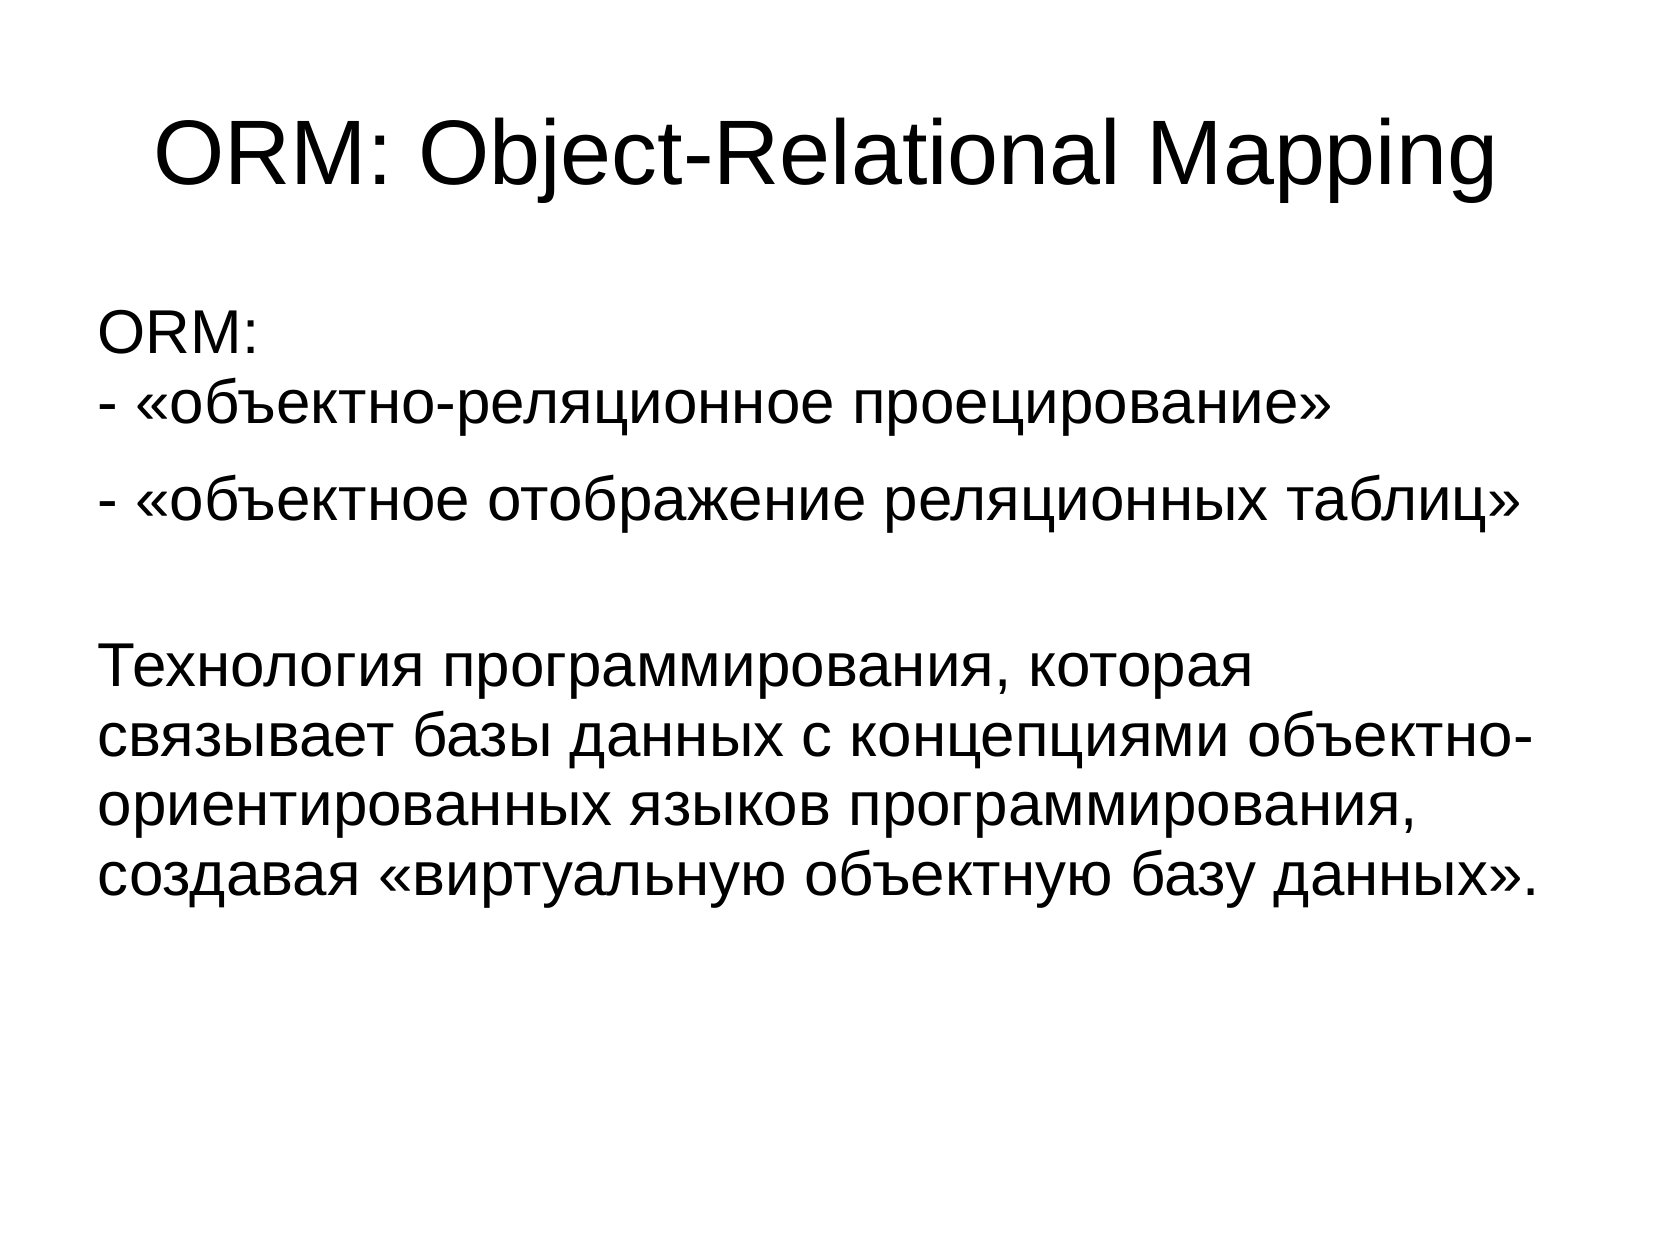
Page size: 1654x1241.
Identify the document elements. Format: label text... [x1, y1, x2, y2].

list ORM: - «объектно-реляционное проецирование» - «объектное отображение реляционных таблиц» Технология программирования, которая связывает базы данных с концепциями объектно-ориентированных языков программирования, создавая «виртуальную объектную базу данных». [82, 290, 1571, 1010]
title ORM: Object-Relational Mapping [82, 49, 1571, 257]
